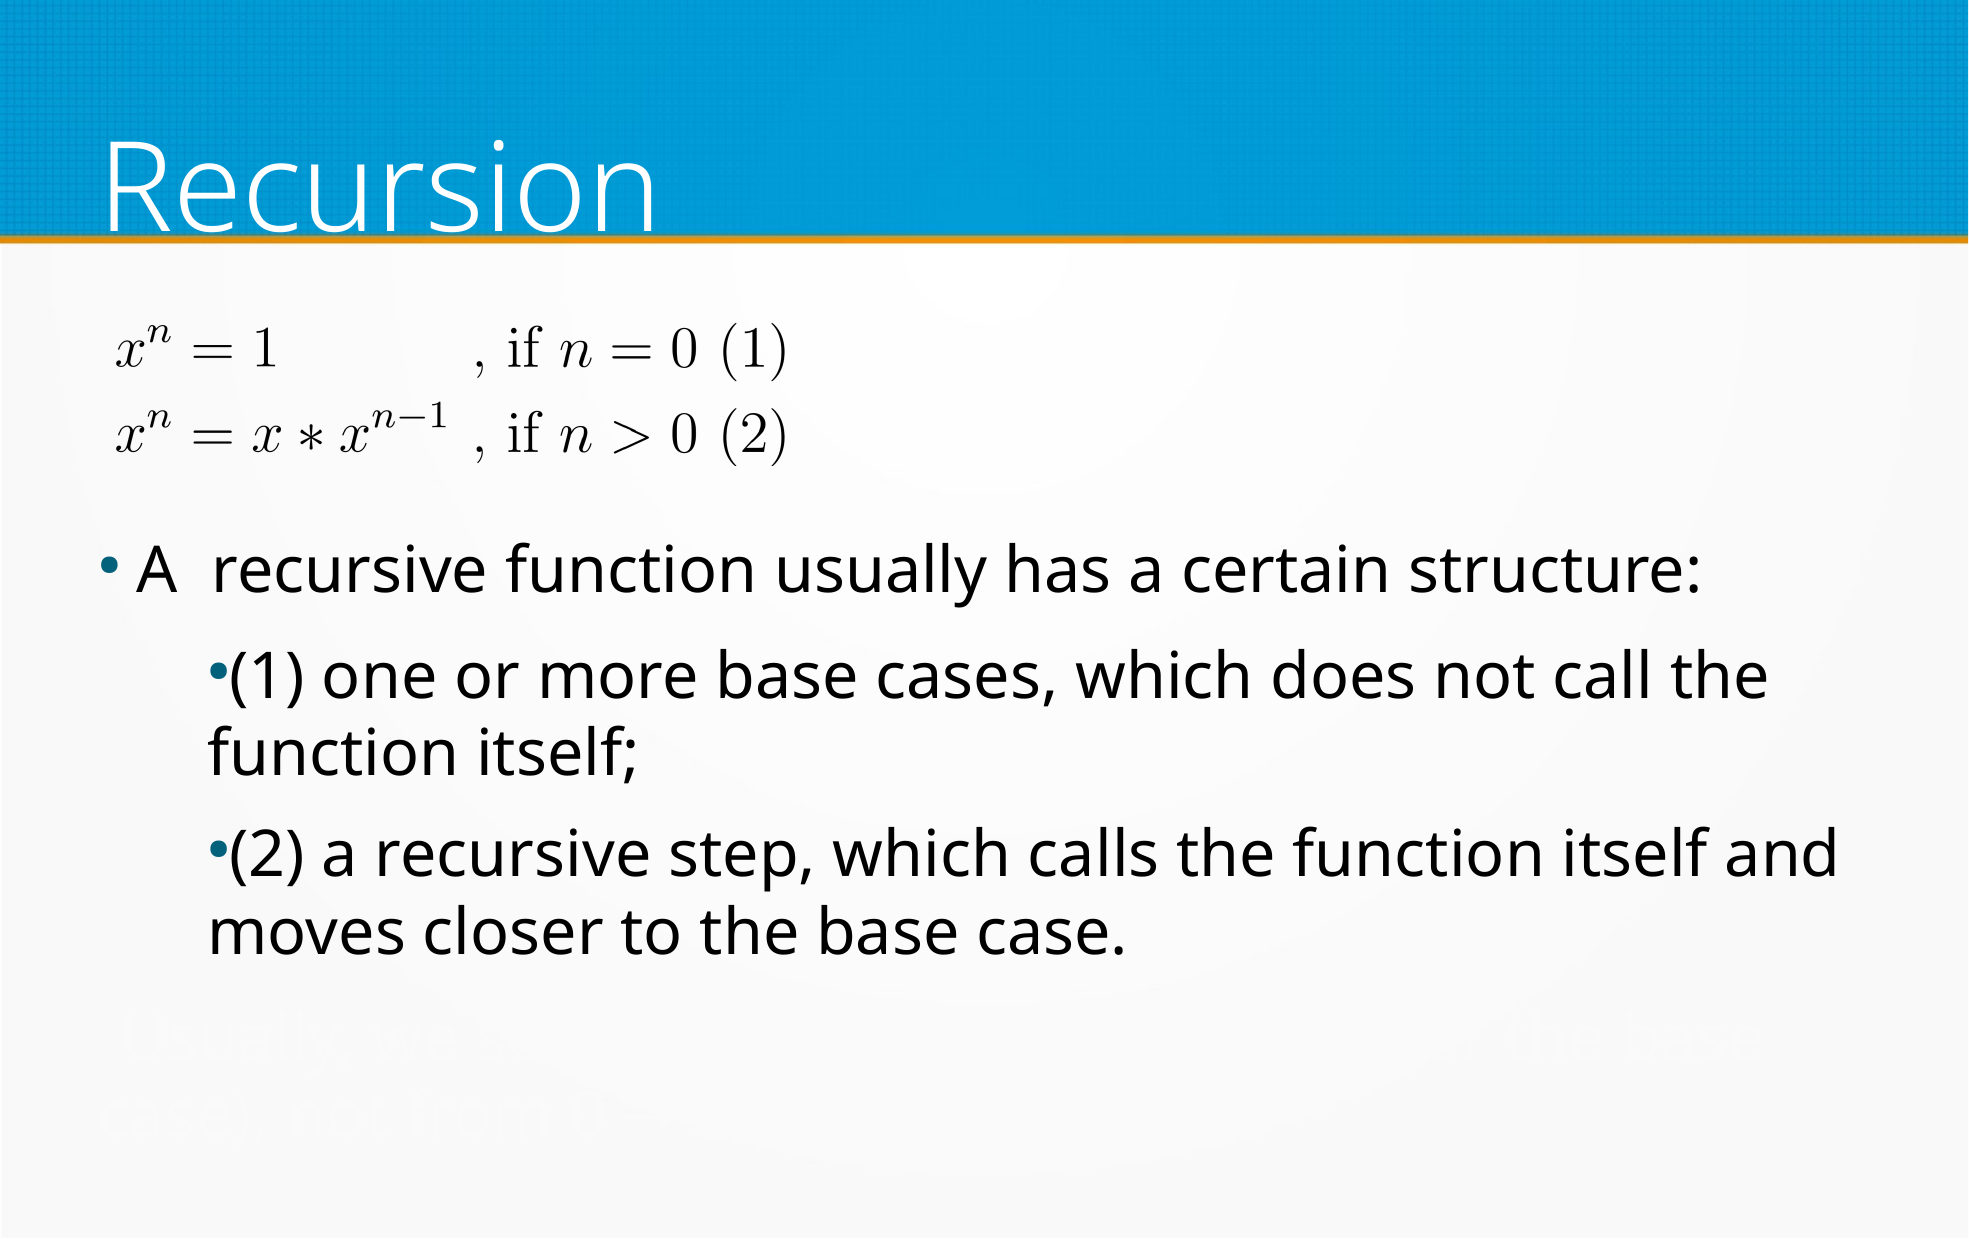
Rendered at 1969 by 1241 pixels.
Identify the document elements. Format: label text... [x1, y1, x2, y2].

title Recursion [98, 49, 1870, 257]
list A recursive function usually has a certain structure: (1) one or more base cases, which does not call the function itself; (2) a recursive step, which calls the function itself and moves closer to the base case. Usually, we solve the problem from n → 0 (or the base case), not from 0 → n [98, 315, 1860, 1156]
picture [0, 233, 1969, 1241]
